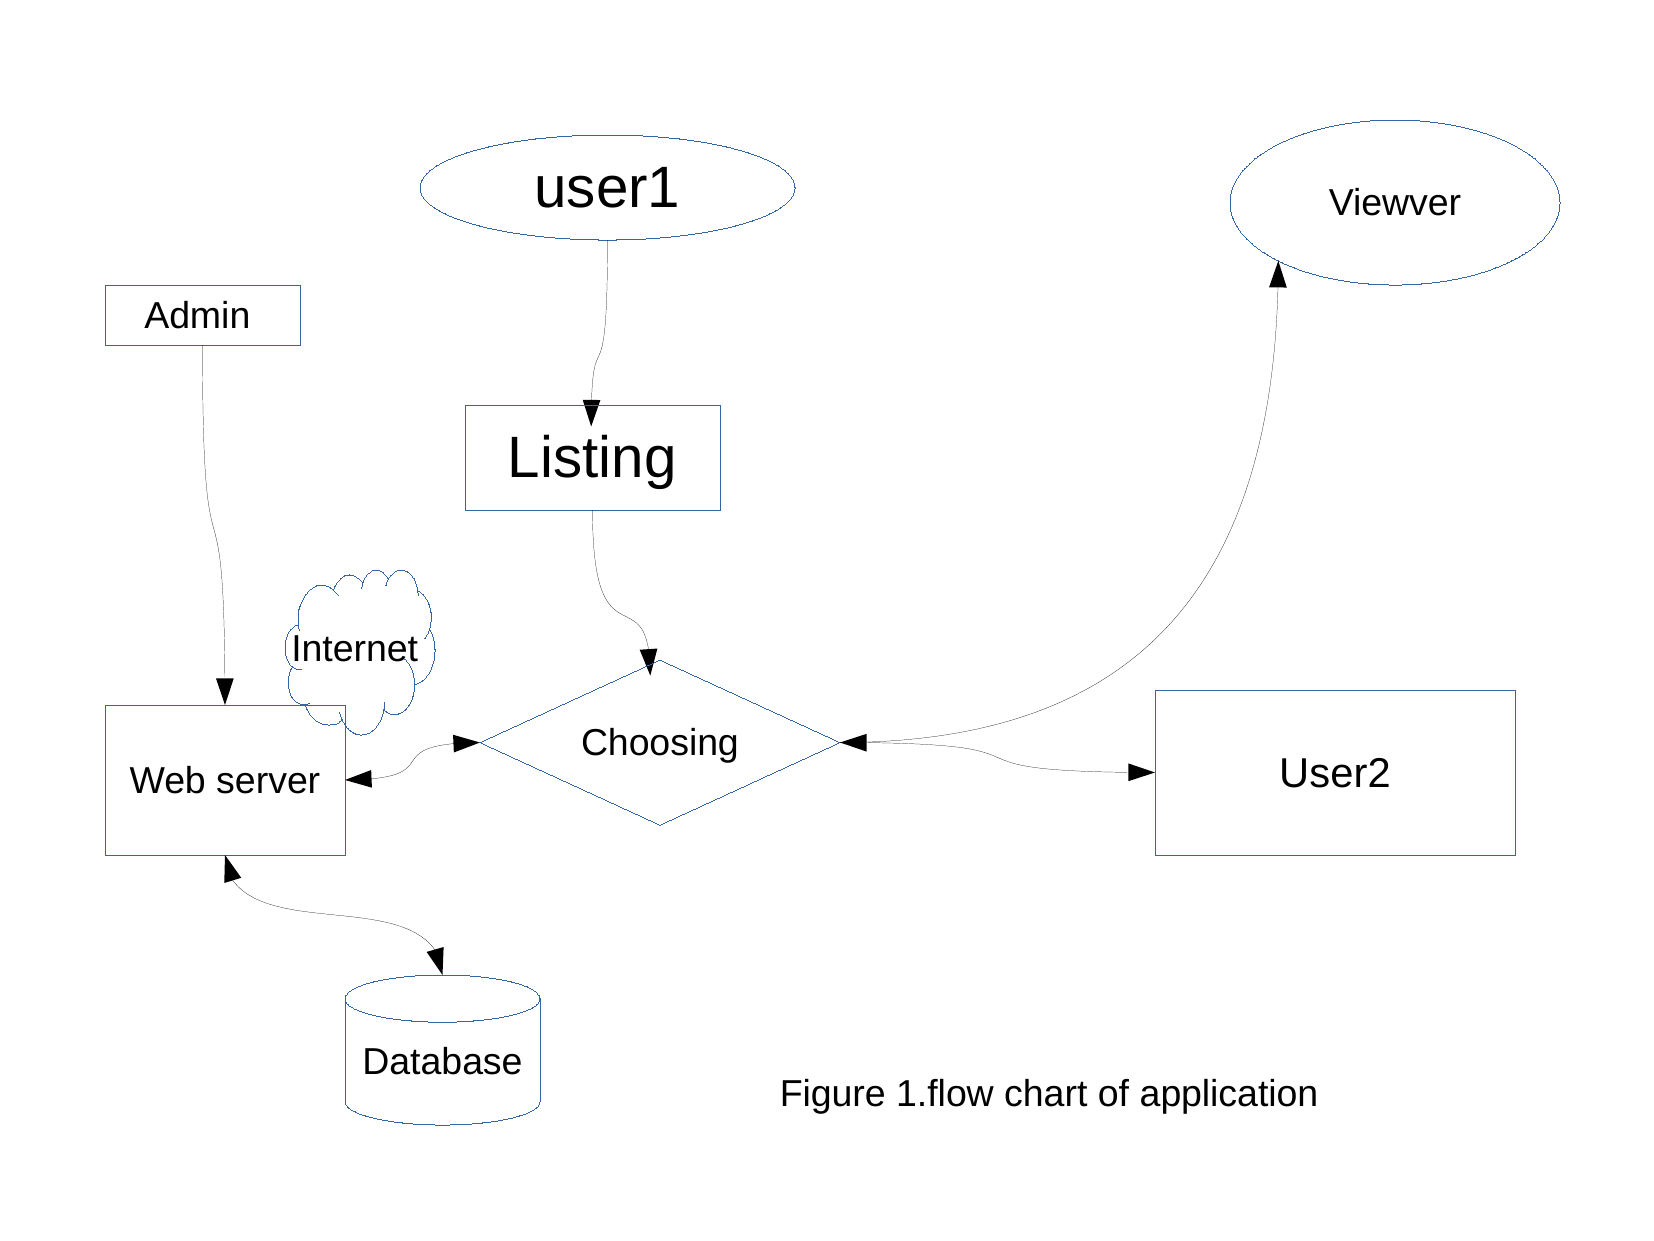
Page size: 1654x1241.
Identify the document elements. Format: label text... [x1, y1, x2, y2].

text_box Choosing [481, 660, 839, 826]
text_box Viewver [1230, 120, 1561, 286]
text_box Web server [105, 705, 346, 856]
text_box user1 [420, 135, 796, 241]
text_box Internet [285, 570, 436, 736]
text_box Database [345, 975, 541, 1126]
text_box Listing [465, 405, 721, 511]
text_box Admin [105, 285, 301, 346]
text_box Figure 1.flow chart of application [765, 1065, 1336, 1122]
text_box User2 [1155, 690, 1516, 856]
